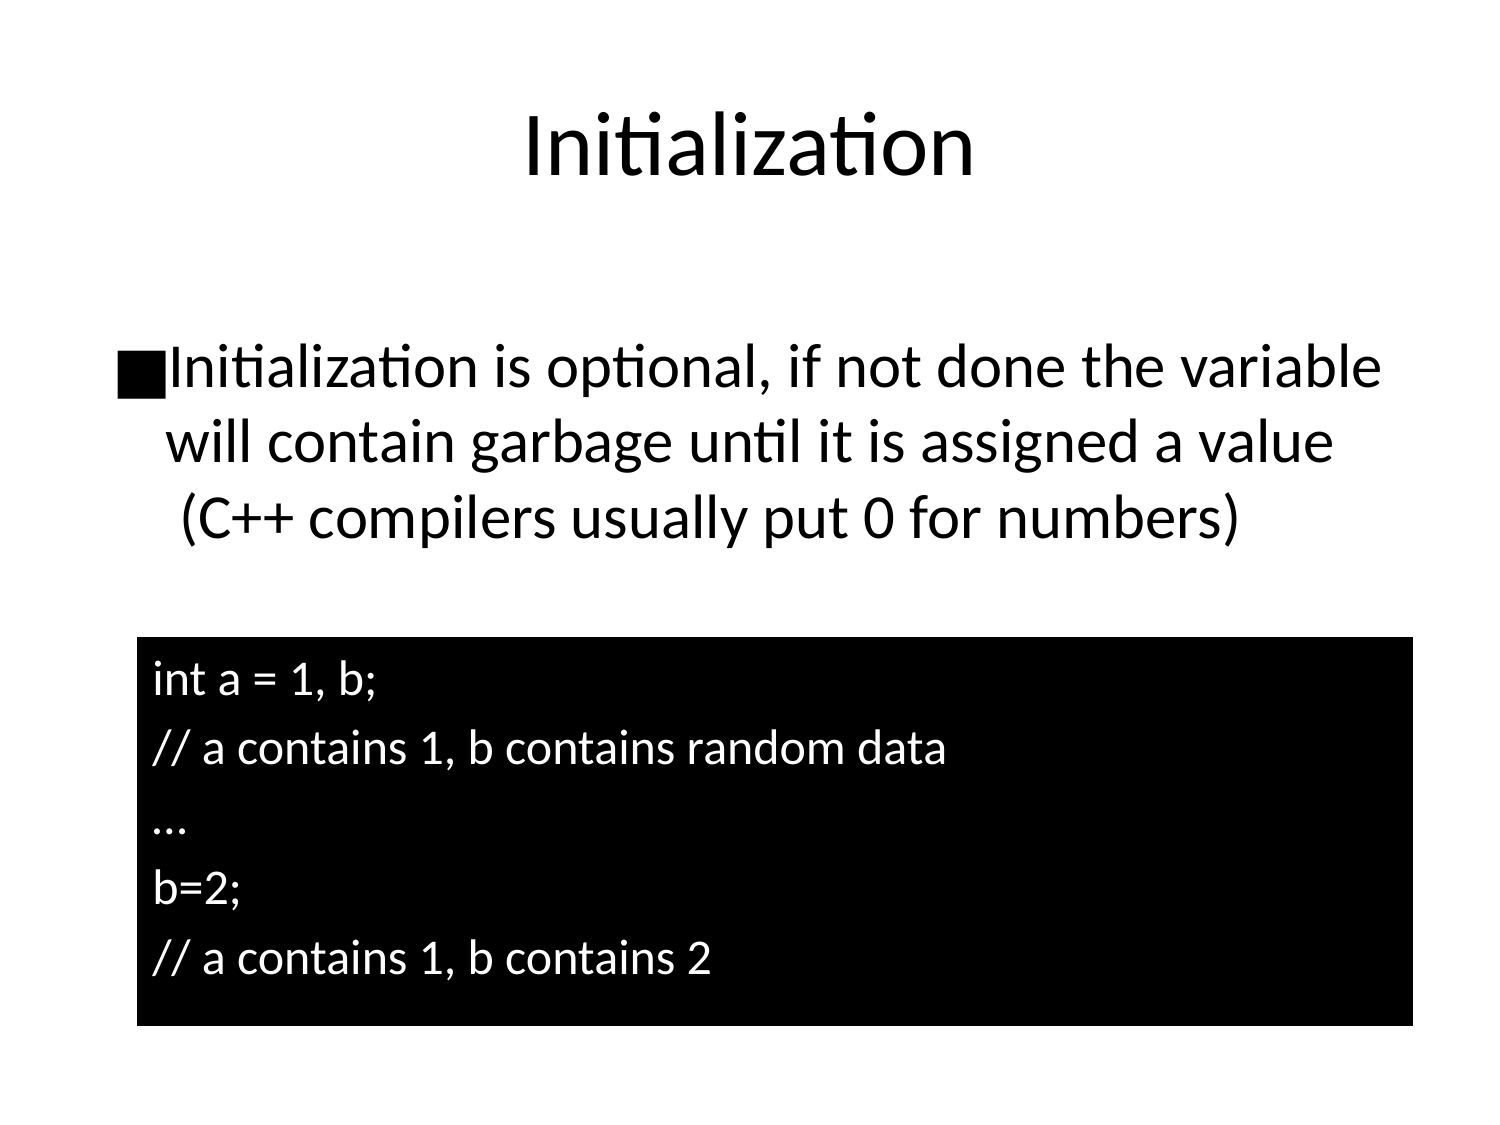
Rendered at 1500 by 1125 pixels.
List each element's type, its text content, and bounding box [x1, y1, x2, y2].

list Initialization is optional, if not done the variable will contain garbage until it is assigned a value (C++ compilers usually put 0 for numbers) [112, 324, 1388, 613]
text_box int a = 1, b; // a contains 1, b contains random data … b=2; // a contains 1, b contains 2 [137, 637, 1413, 1025]
title Initialization [75, 45, 1425, 233]
